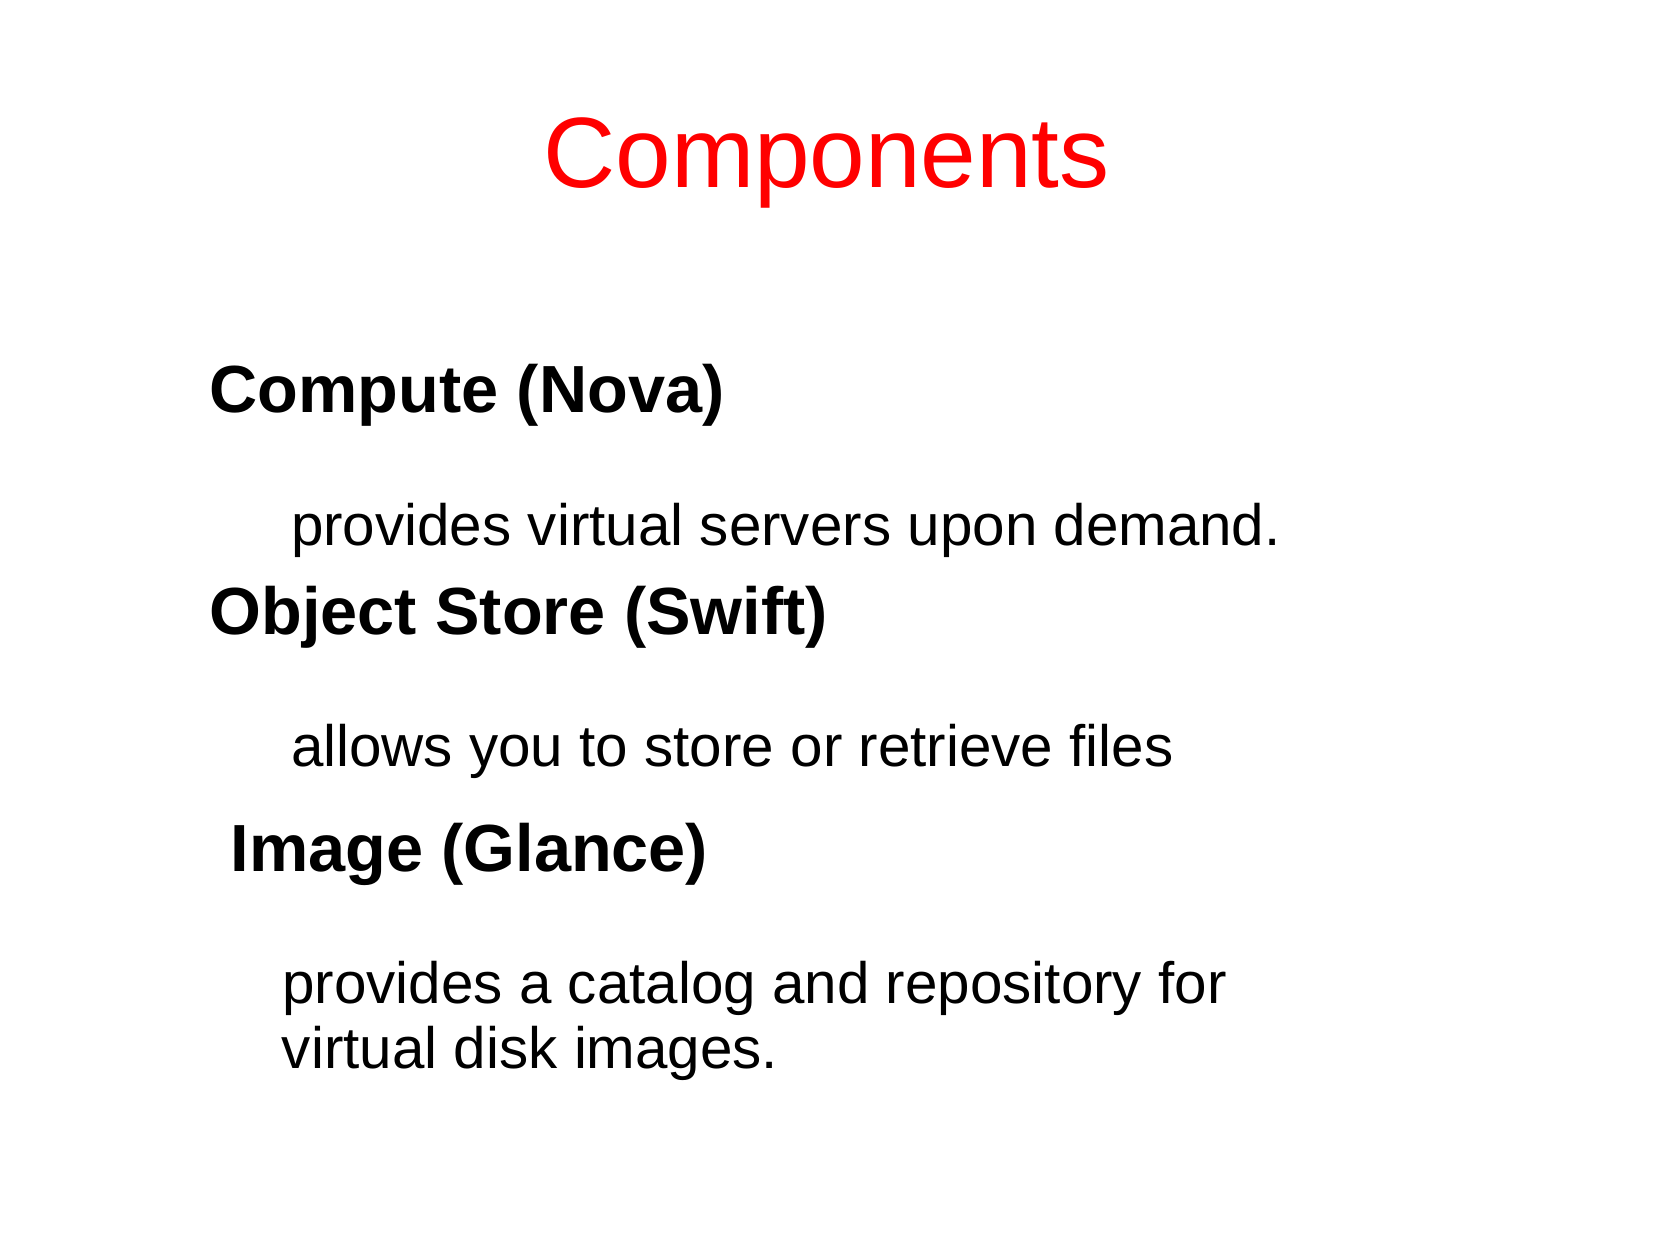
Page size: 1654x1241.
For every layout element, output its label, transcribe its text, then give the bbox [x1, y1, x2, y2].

title Components [82, 56, 1571, 250]
text_box Object Store (Swift) allows you to store or retrieve files [195, 525, 1371, 729]
text_box Compute (Nova) provides virtual servers upon demand. [195, 345, 1314, 525]
text_box Image (Glance) provides a catalog and repository for virtual disk images. [105, 729, 1525, 1131]
